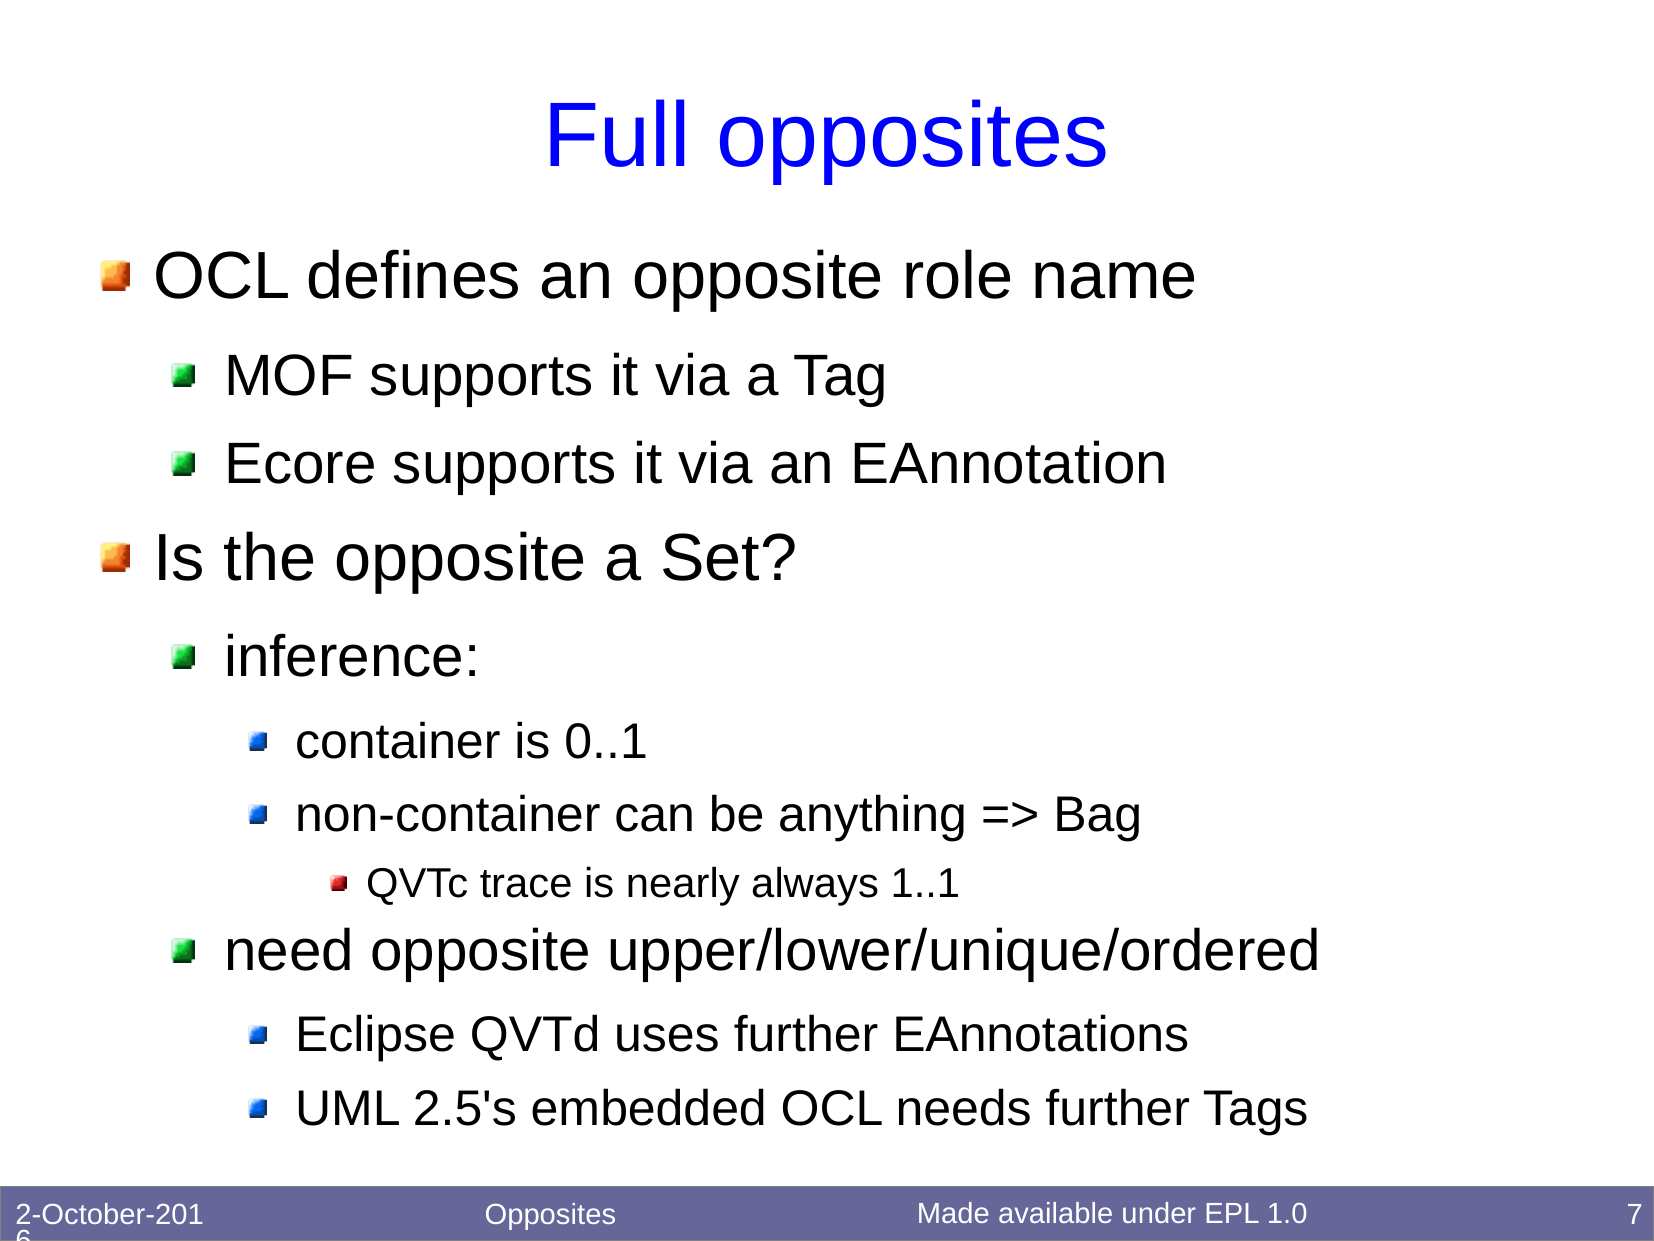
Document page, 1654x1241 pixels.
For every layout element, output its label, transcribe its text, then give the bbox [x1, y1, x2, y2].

list OCL defines an opposite role name MOF supports it via a Tag Ecore supports it via an EAnnotation Is the opposite a Set? inference: container is 0..1 non-container can be anything => Bag QVTc trace is nearly always 1..1 need opposite upper/lower/unique/ordered Eclipse QVTd uses further EAnnotations UML 2.5's embedded OCL needs further Tags [82, 238, 1571, 1136]
title Full opposites [82, 49, 1571, 221]
